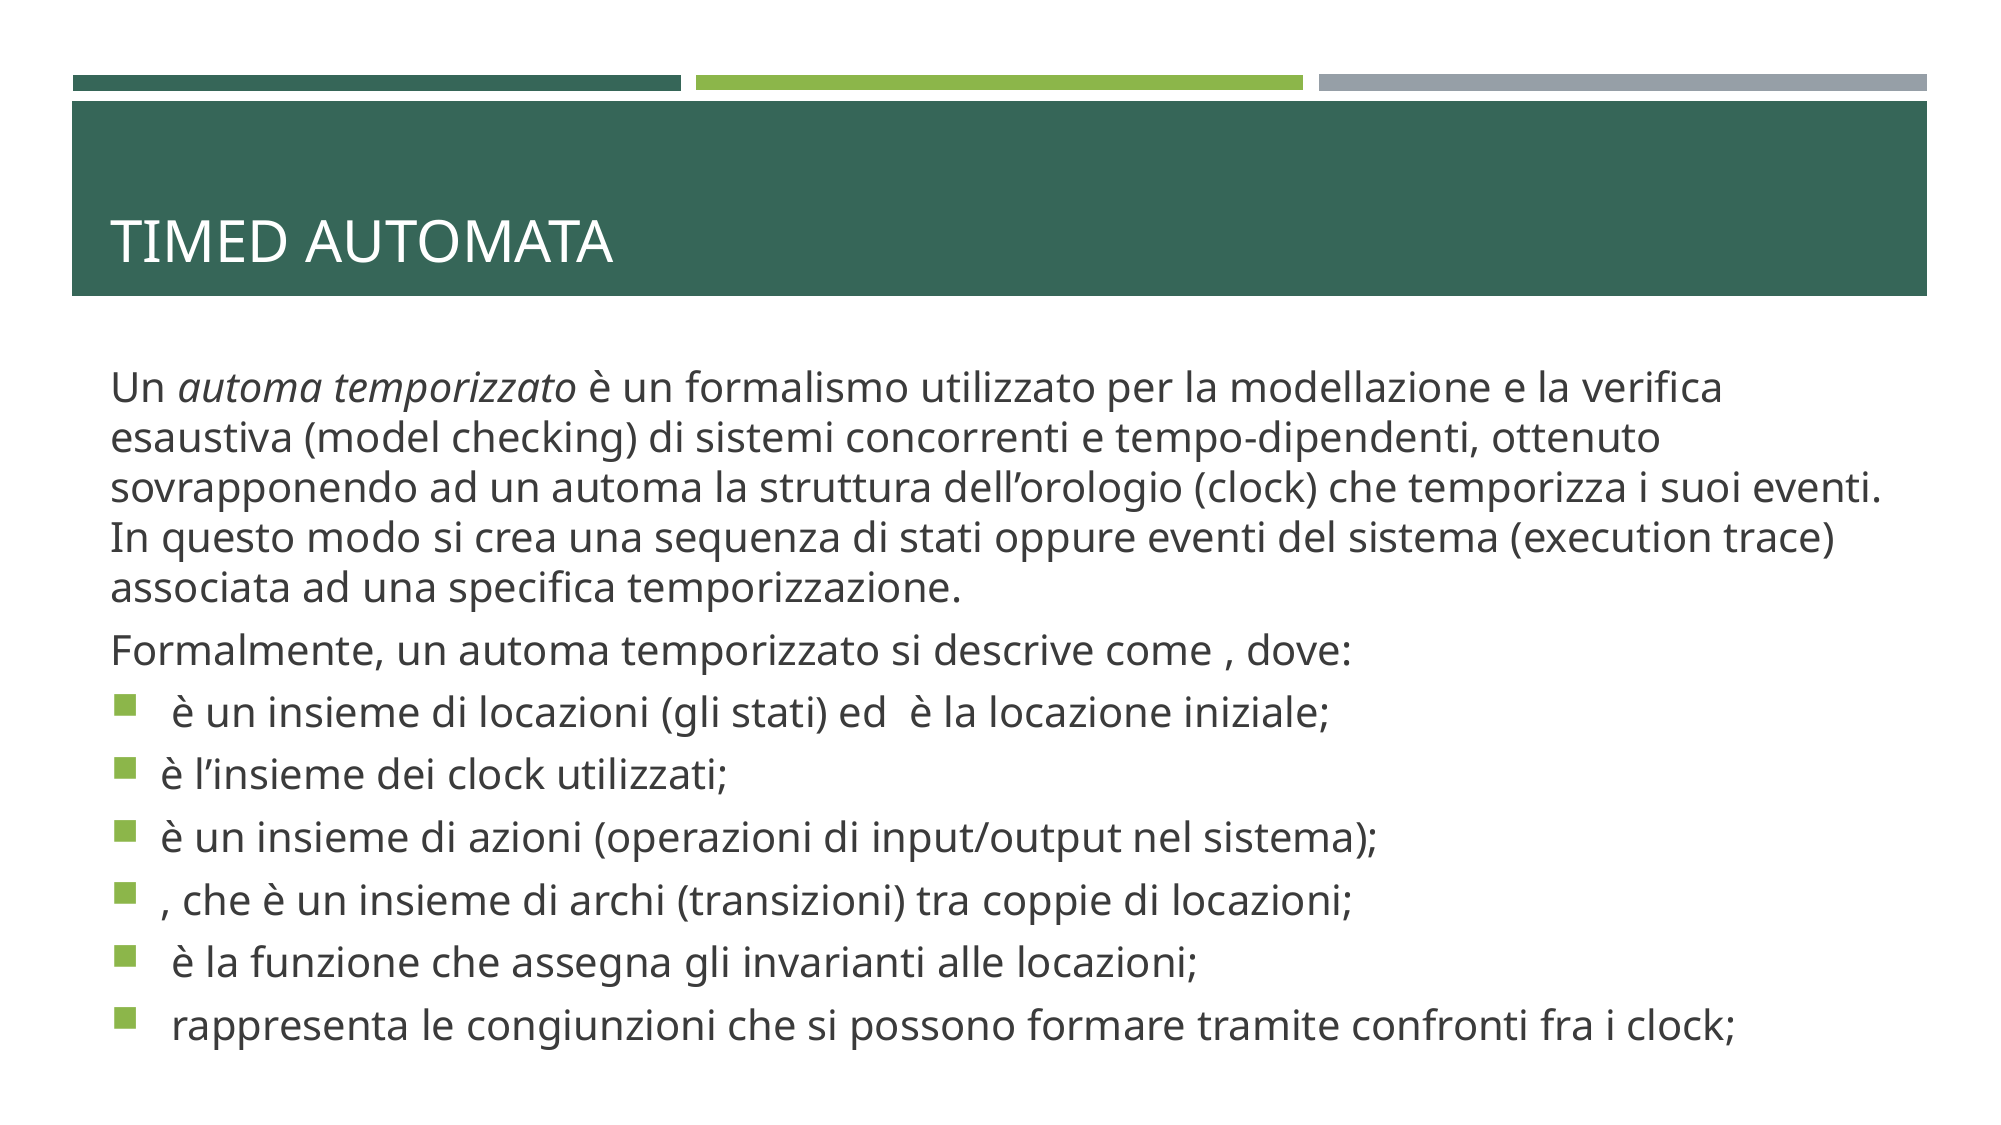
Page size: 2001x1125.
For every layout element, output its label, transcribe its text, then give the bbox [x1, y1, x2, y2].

list Un automa temporizzato è un formalismo utilizzato per la modellazione e la verifica esaustiva (model checking) di sistemi concorrenti e tempo-dipendenti, ottenuto sovrapponendo ad un automa la struttura dell’orologio (clock) che temporizza i suoi eventi. In questo modo si crea una sequenza di stati oppure eventi del sistema (execution trace) associata ad una specifica temporizzazione. Formalmente, un automa temporizzato si descrive come , dove: è un insieme di locazioni (gli stati) ed è la locazione iniziale; è l’insieme dei clock utilizzati; è un insieme di azioni (operazioni di input/output nel sistema); , che è un insieme di archi (transizioni) tra coppie di locazioni; è la funzione che assegna gli invarianti alle locazioni; rappresenta le congiunzioni che si possono formare tramite confronti fra i clock; [95, 305, 1905, 1104]
title Timed automata [95, 115, 1905, 282]
